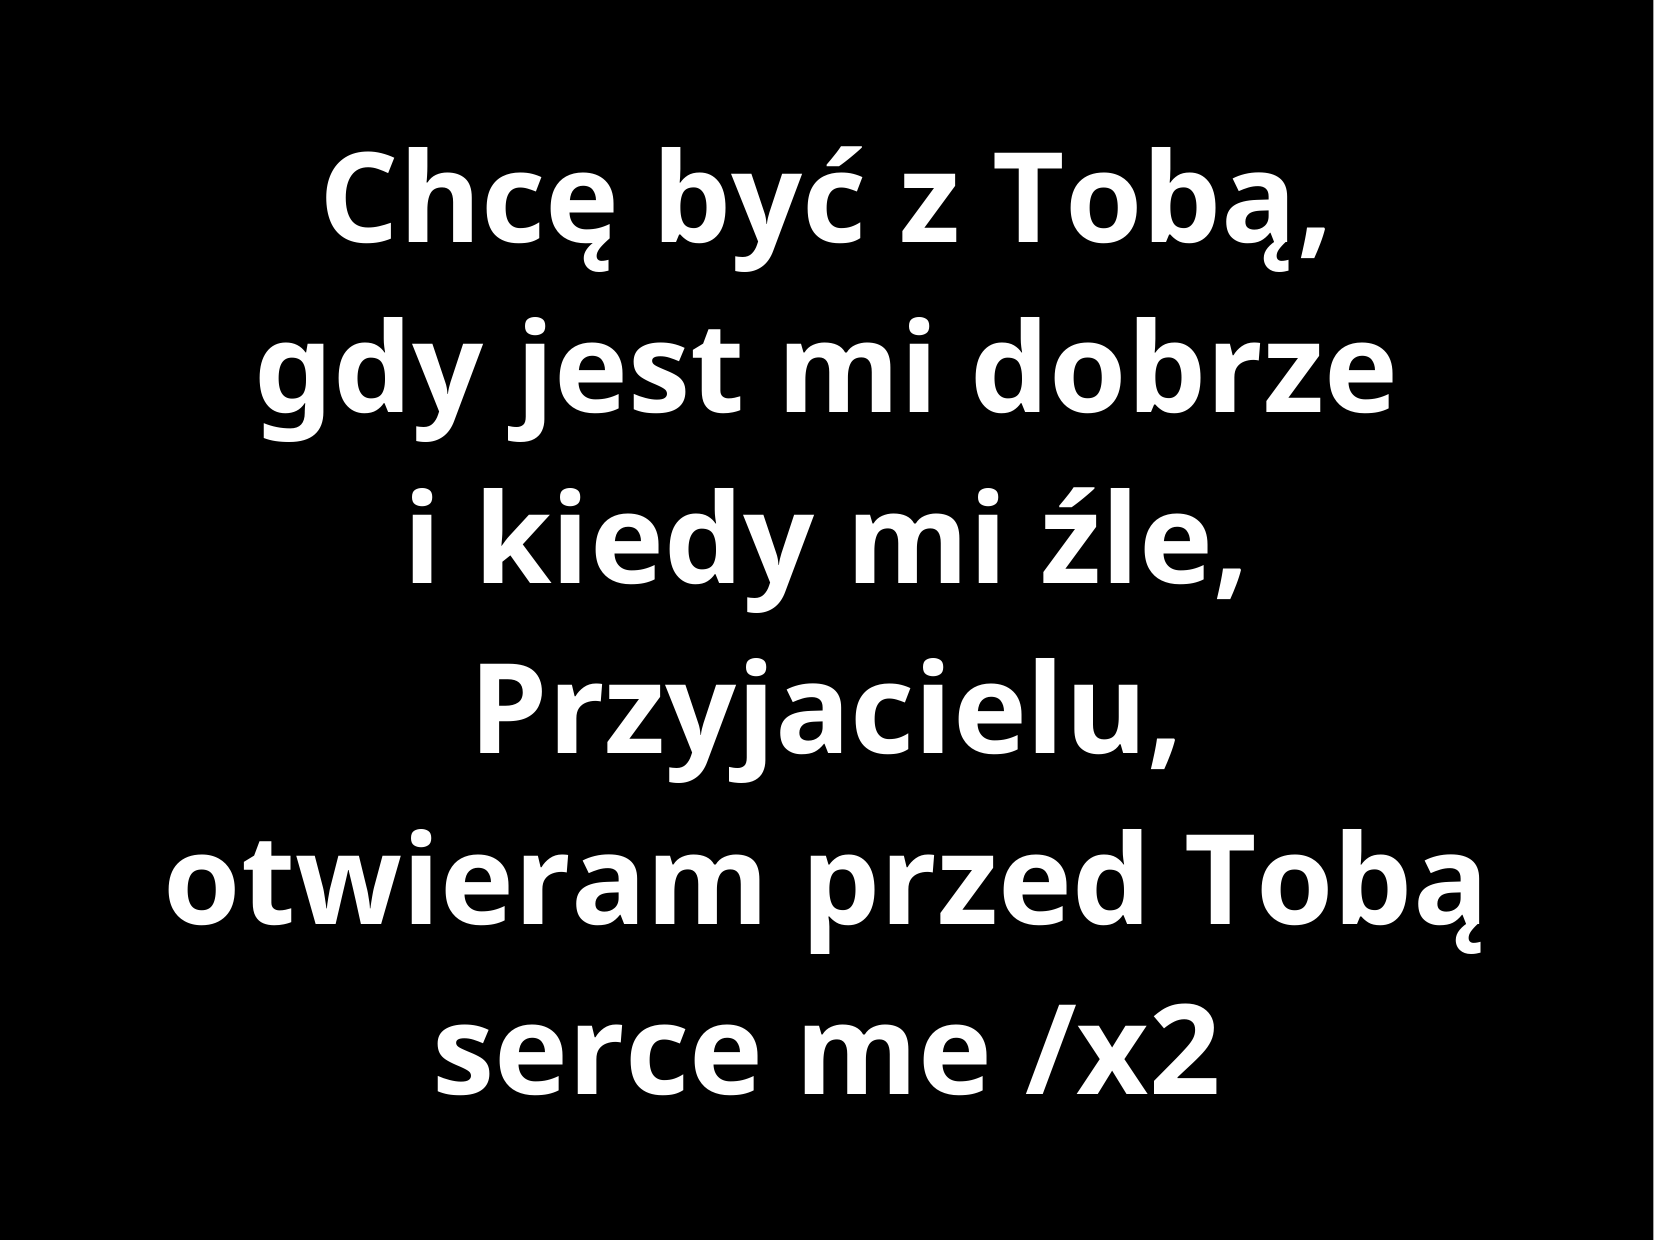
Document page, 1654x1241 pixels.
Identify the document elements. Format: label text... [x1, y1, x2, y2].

title Chcę być z Tobą, gdy jest mi dobrze i kiedy mi źle, Przyjacielu, otwieram przed Tobą serce me /x2 [0, 0, 1654, 1240]
